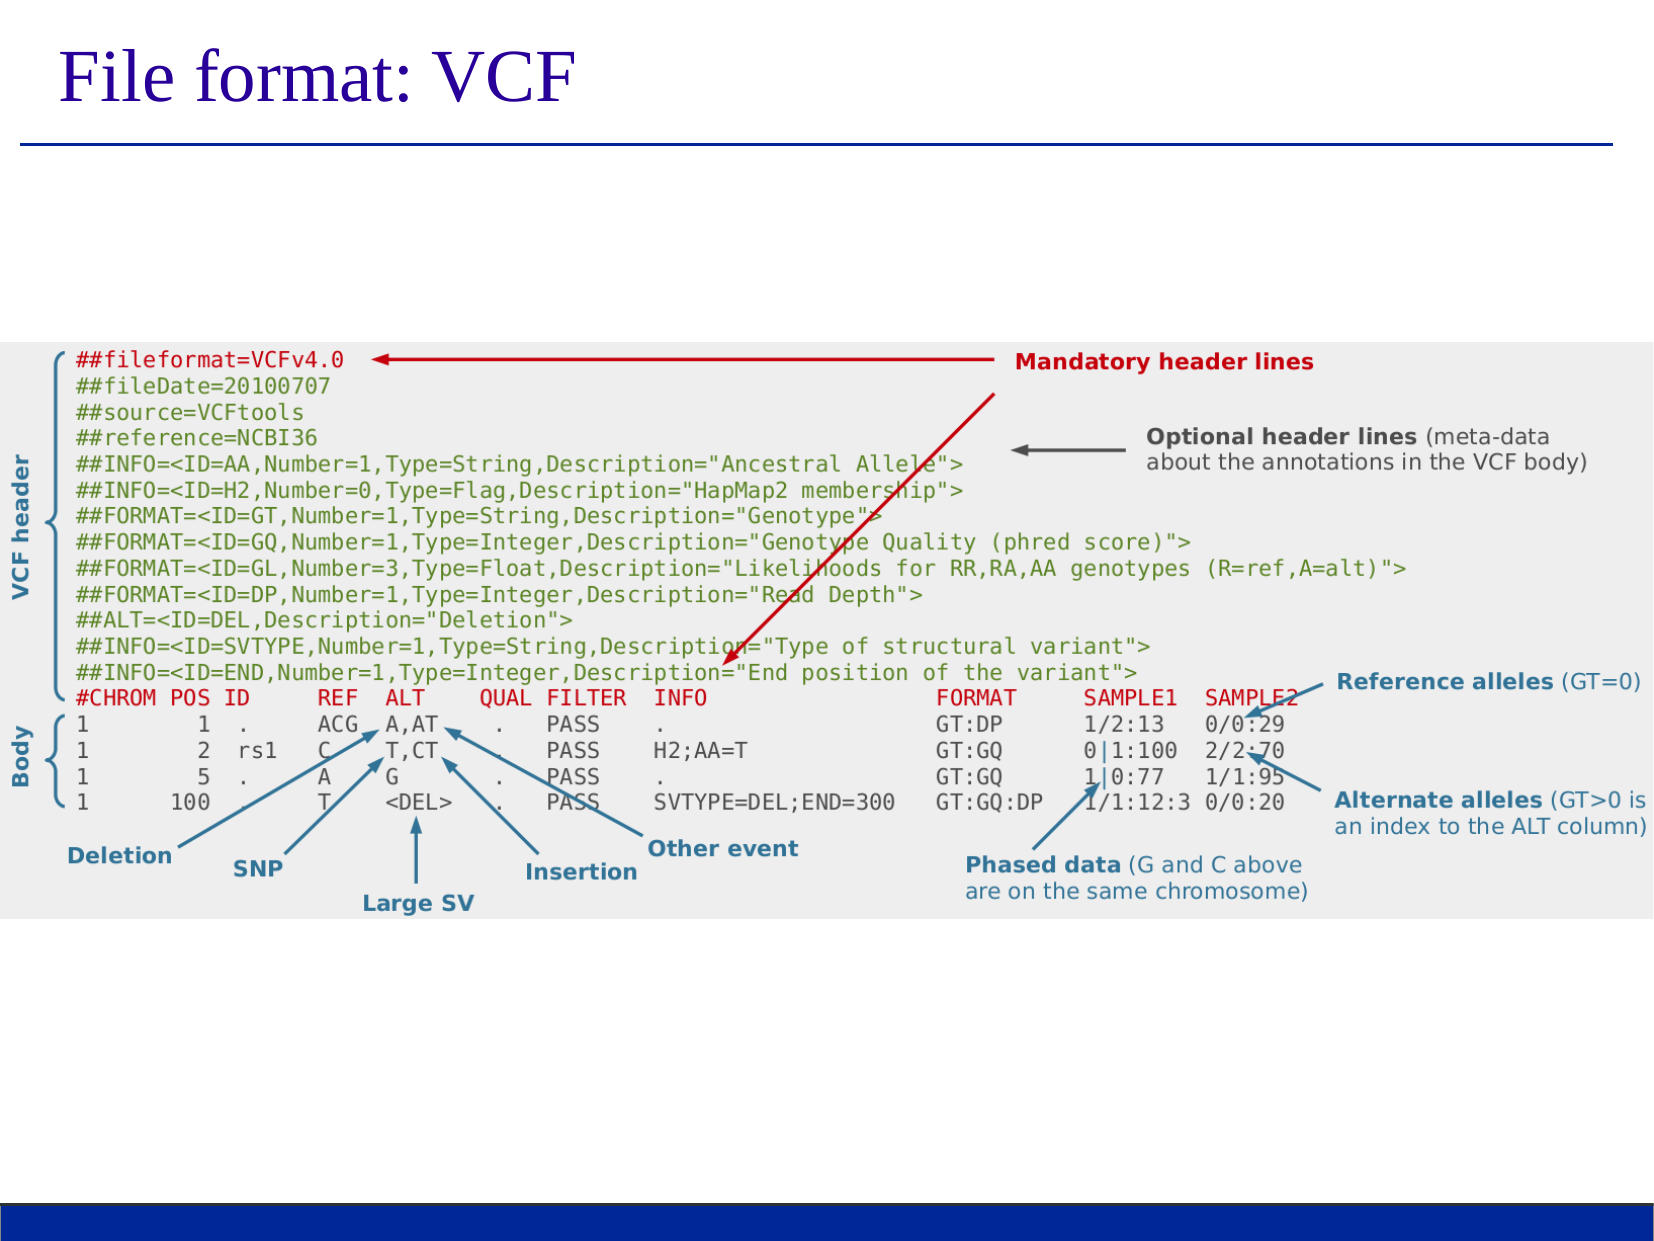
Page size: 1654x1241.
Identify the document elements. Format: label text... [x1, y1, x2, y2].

picture [0, 342, 1654, 919]
text_box File format: VCF [59, 34, 944, 119]
